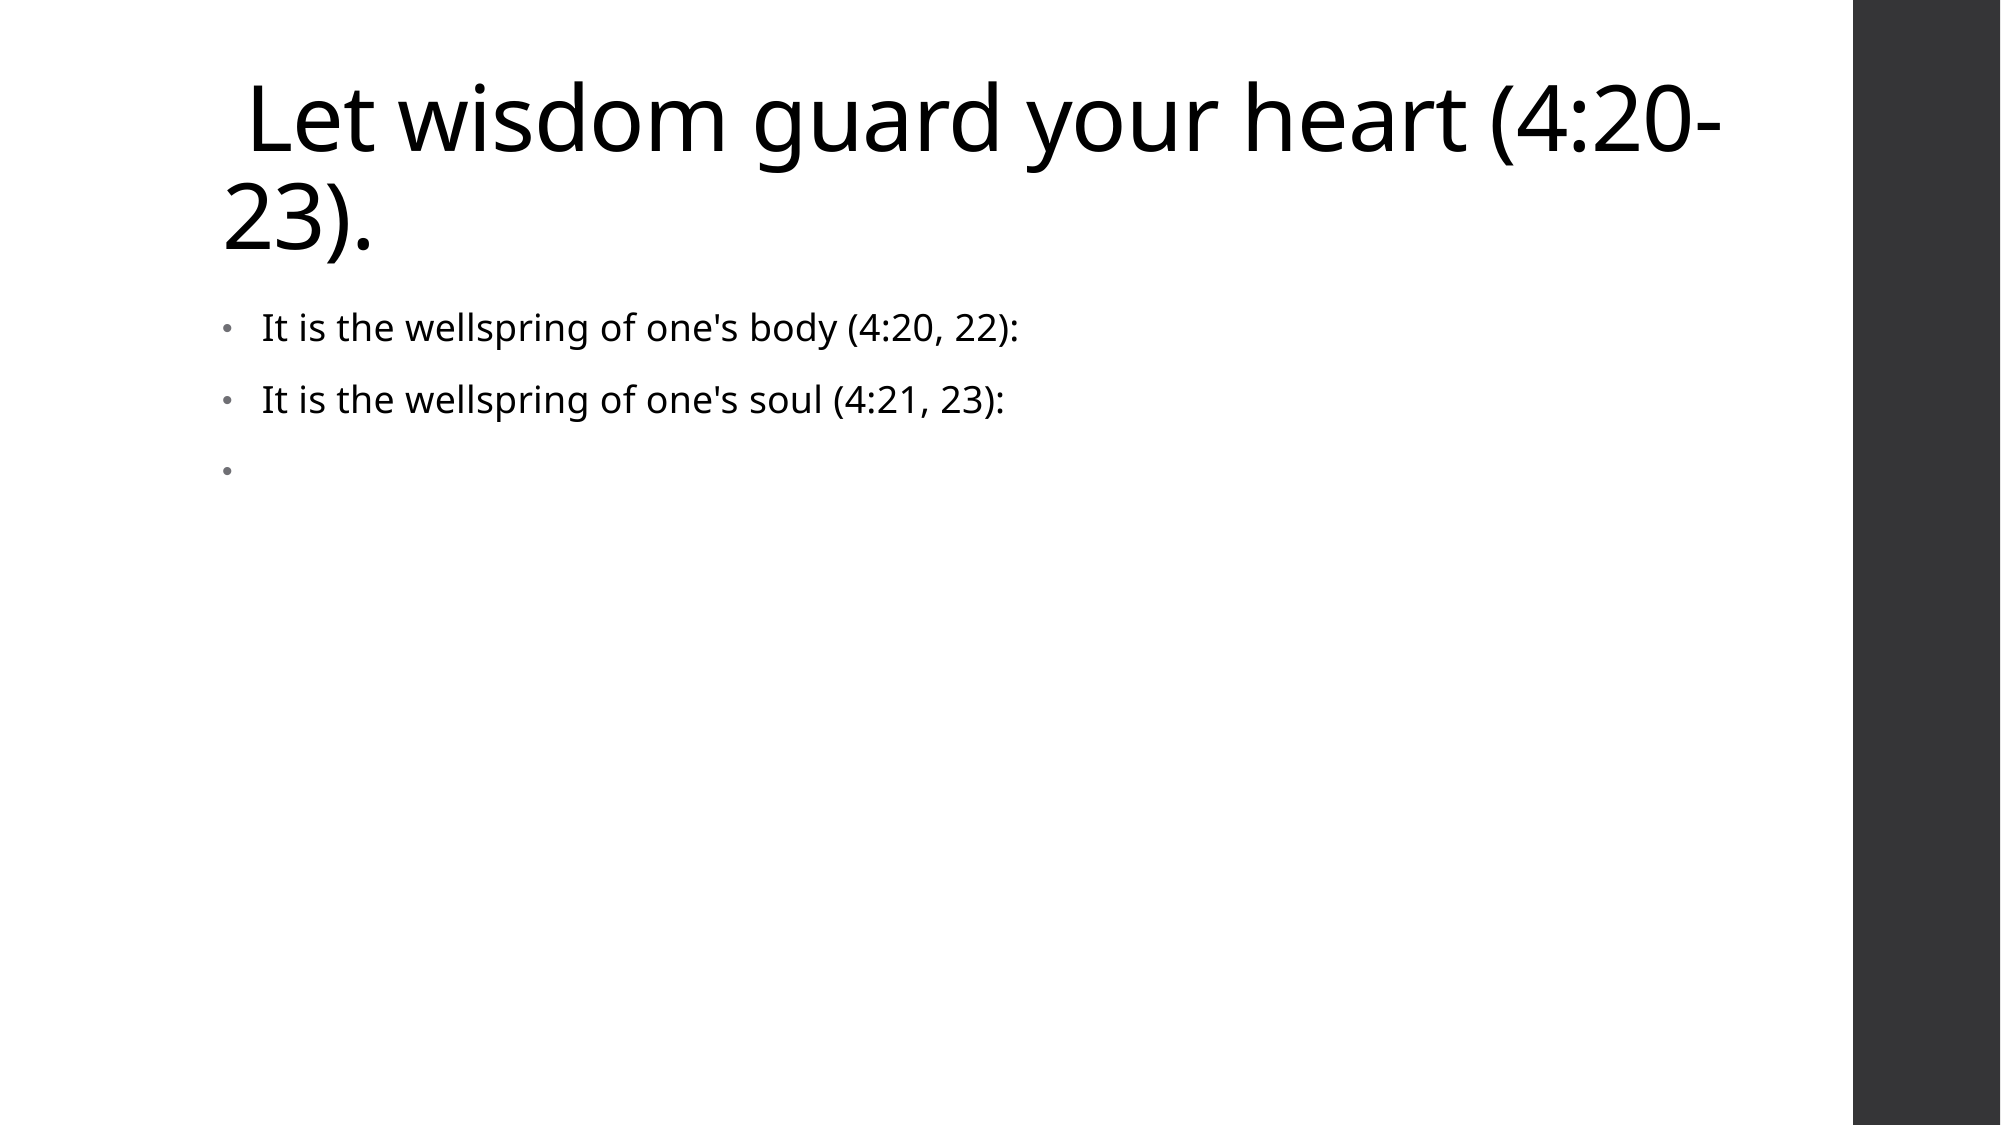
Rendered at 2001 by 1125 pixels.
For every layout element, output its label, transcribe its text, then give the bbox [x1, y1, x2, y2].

list It is the wellspring of one's body (4:20, 22): It is the wellspring of one's soul (4:21, 23): [206, 299, 1617, 1014]
title Let wisdom guard your heart (4:20-23). [206, 60, 1797, 278]
